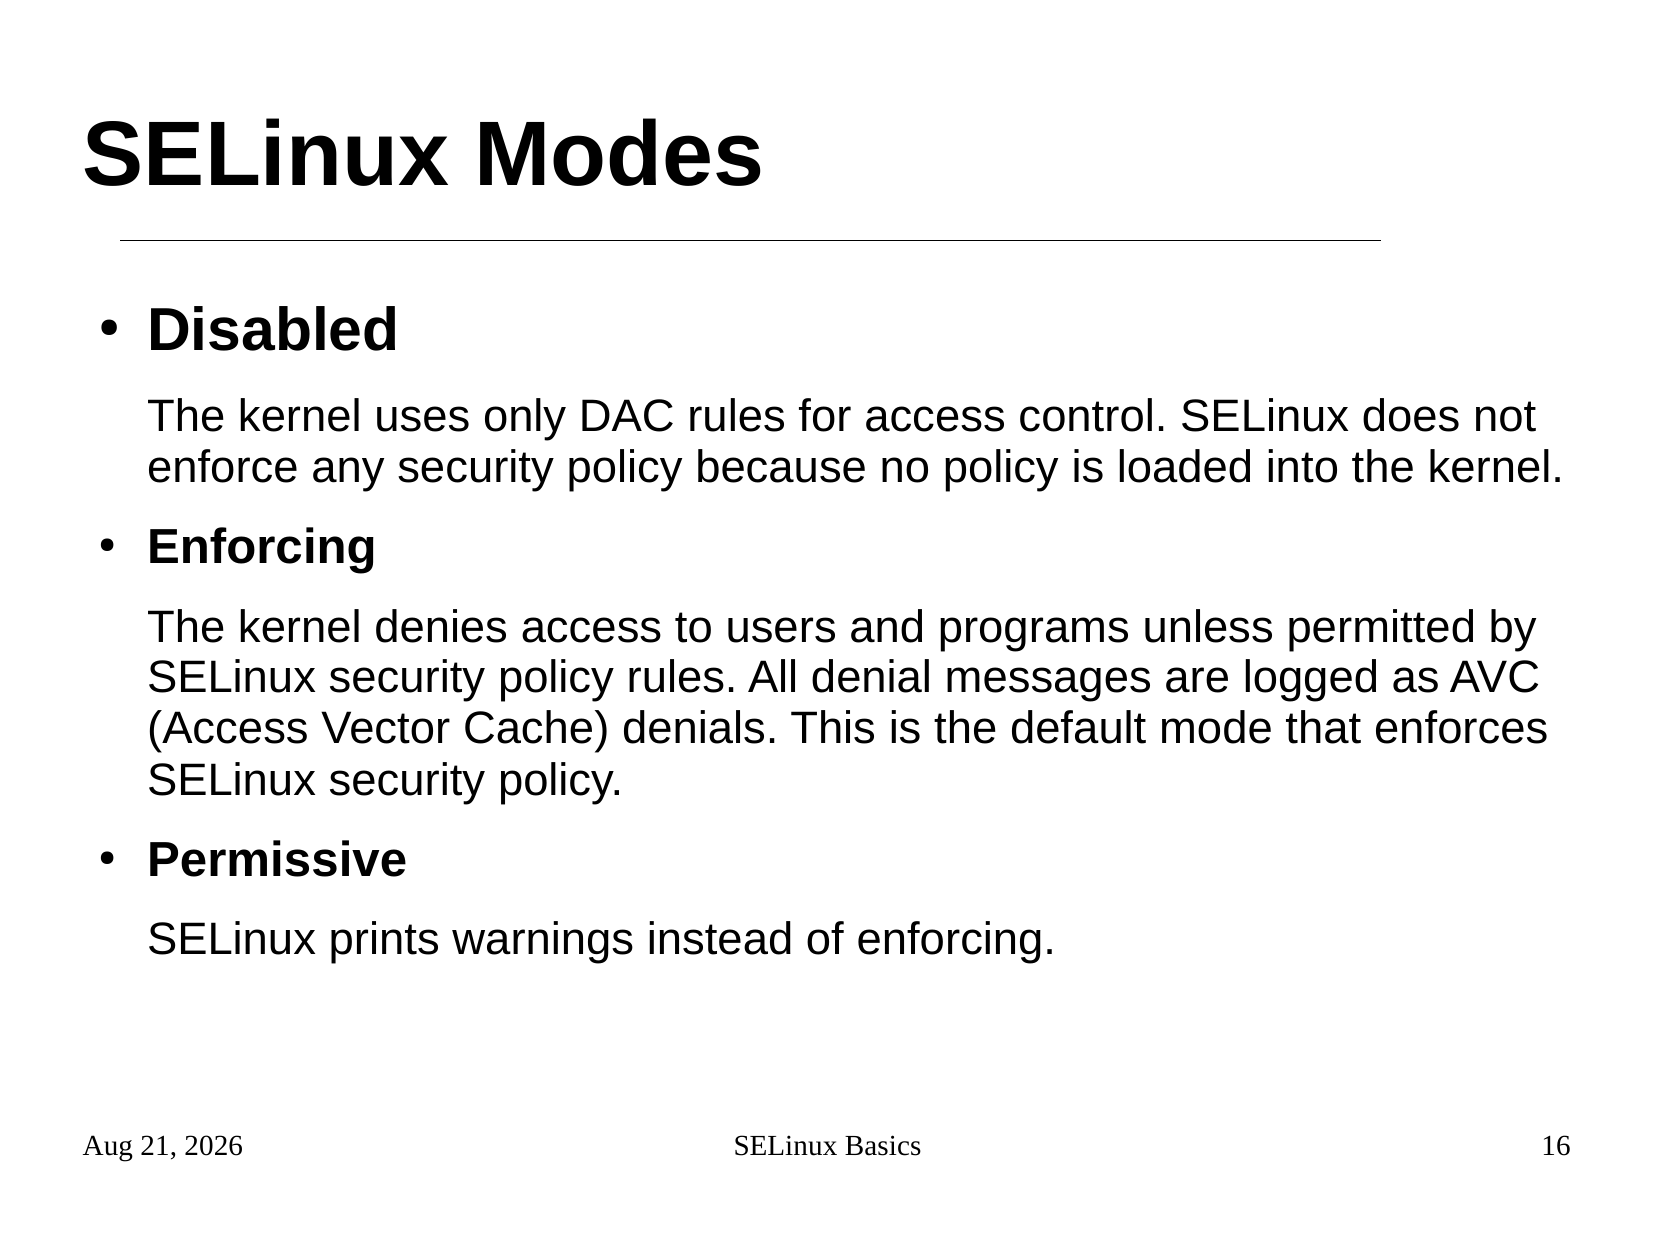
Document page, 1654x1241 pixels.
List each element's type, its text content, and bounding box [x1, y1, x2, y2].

list Disabled The kernel uses only DAC rules for access control. SELinux does not enforce any security policy because no policy is loaded into the kernel. Enforcing The kernel denies access to users and programs unless permitted by SELinux security policy rules. All denial messages are logged as AVC (Access Vector Cache) denials. This is the default mode that enforces SELinux security policy. Permissive SELinux prints warnings instead of enforcing. [82, 295, 1571, 1015]
title SELinux Modes [82, 94, 1264, 213]
